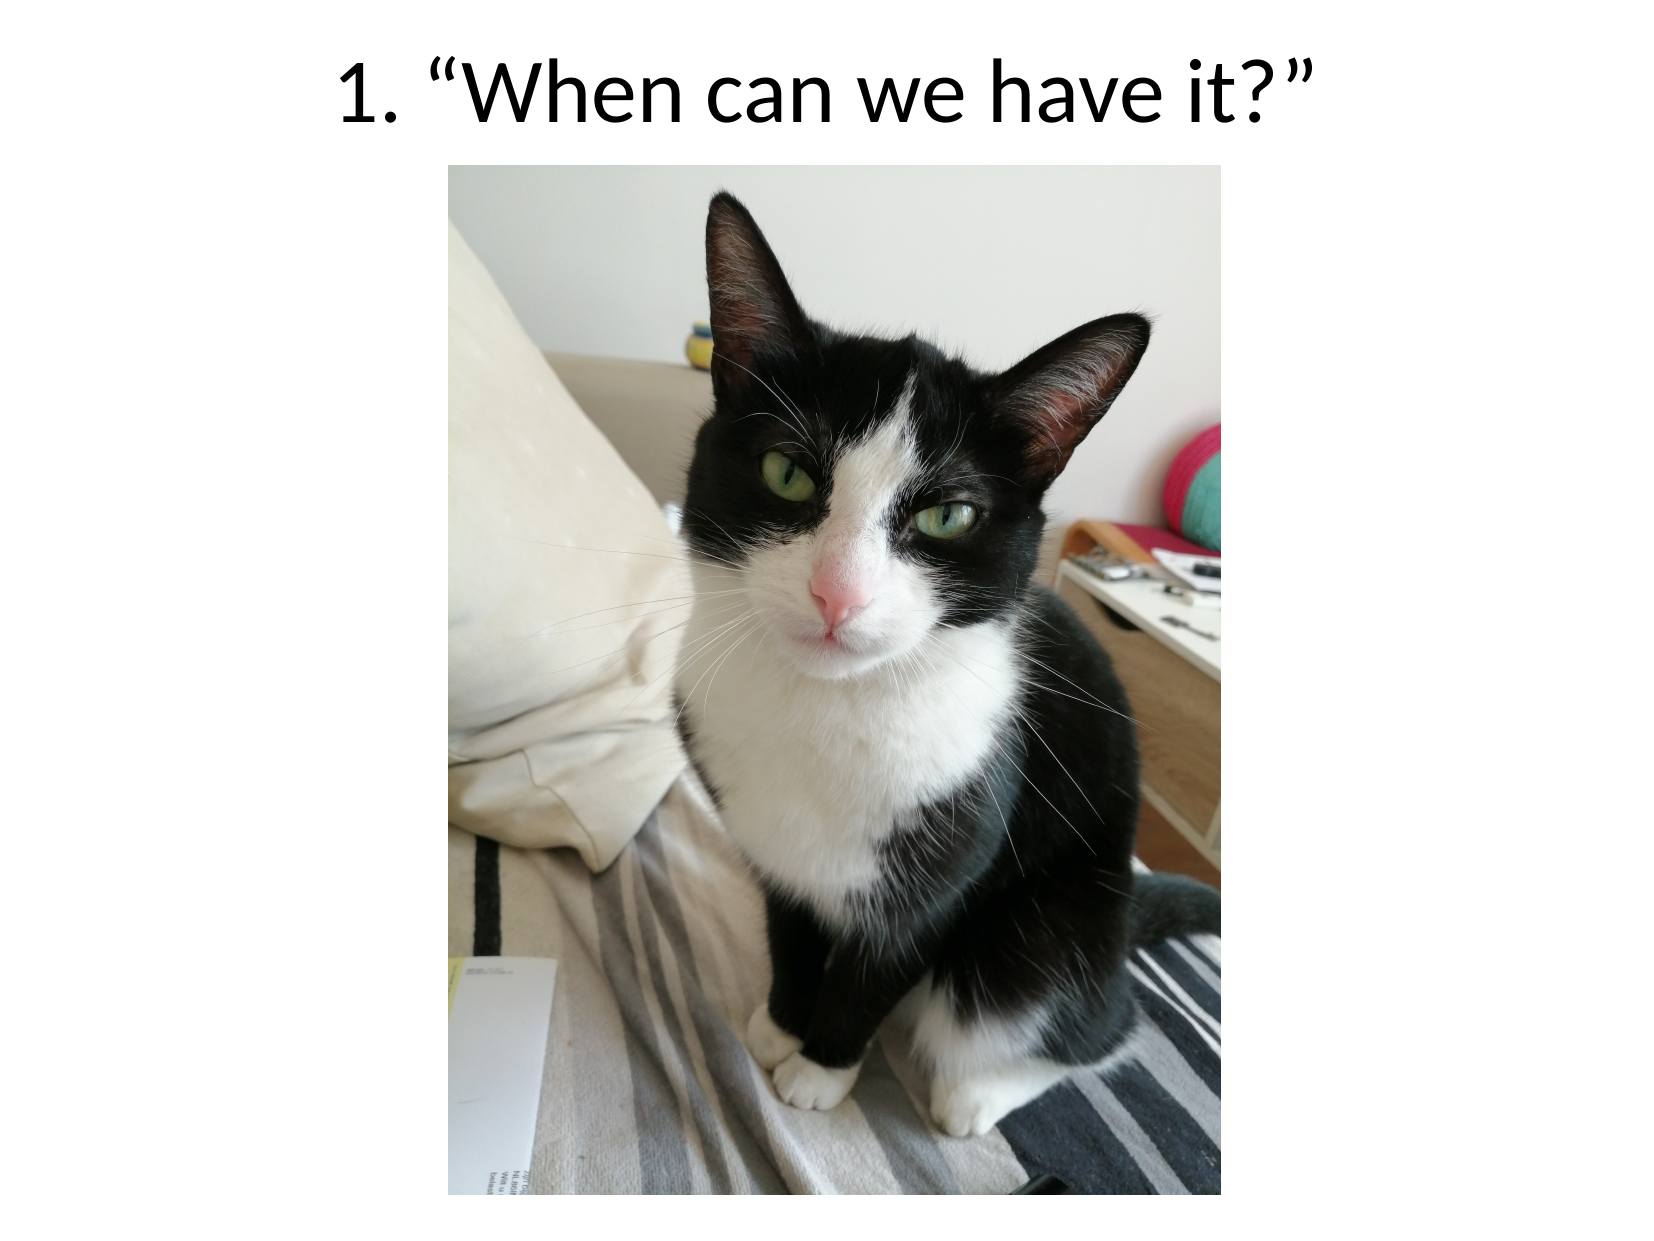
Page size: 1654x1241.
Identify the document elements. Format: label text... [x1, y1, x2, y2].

title 1. “When can we have it?” [82, 0, 1571, 204]
picture [448, 165, 1221, 1195]
